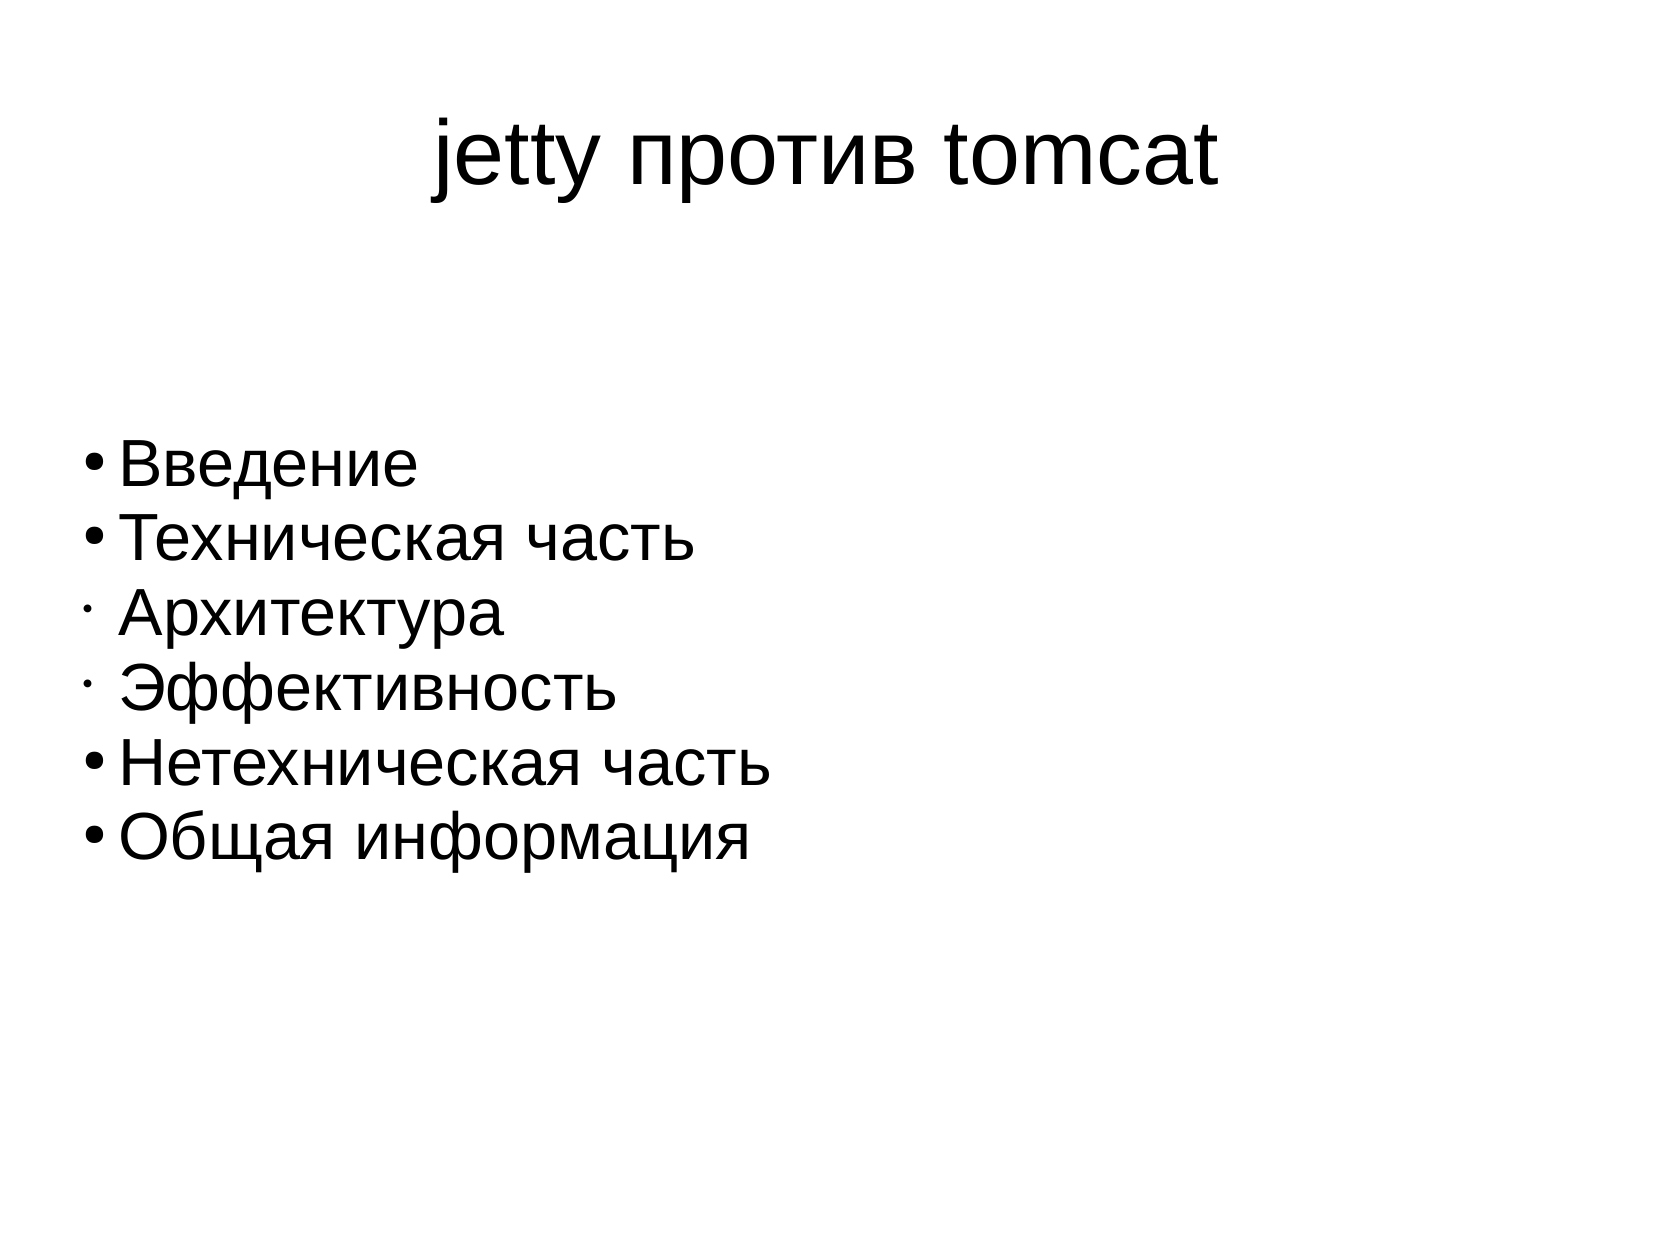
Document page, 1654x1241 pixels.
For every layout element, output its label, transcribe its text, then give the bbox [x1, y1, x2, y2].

subtitle Введение Техническая часть Архитектура Эффективность Нетехническая часть Общая информация [82, 290, 1571, 1010]
title jetty против tomcat [82, 49, 1571, 257]
